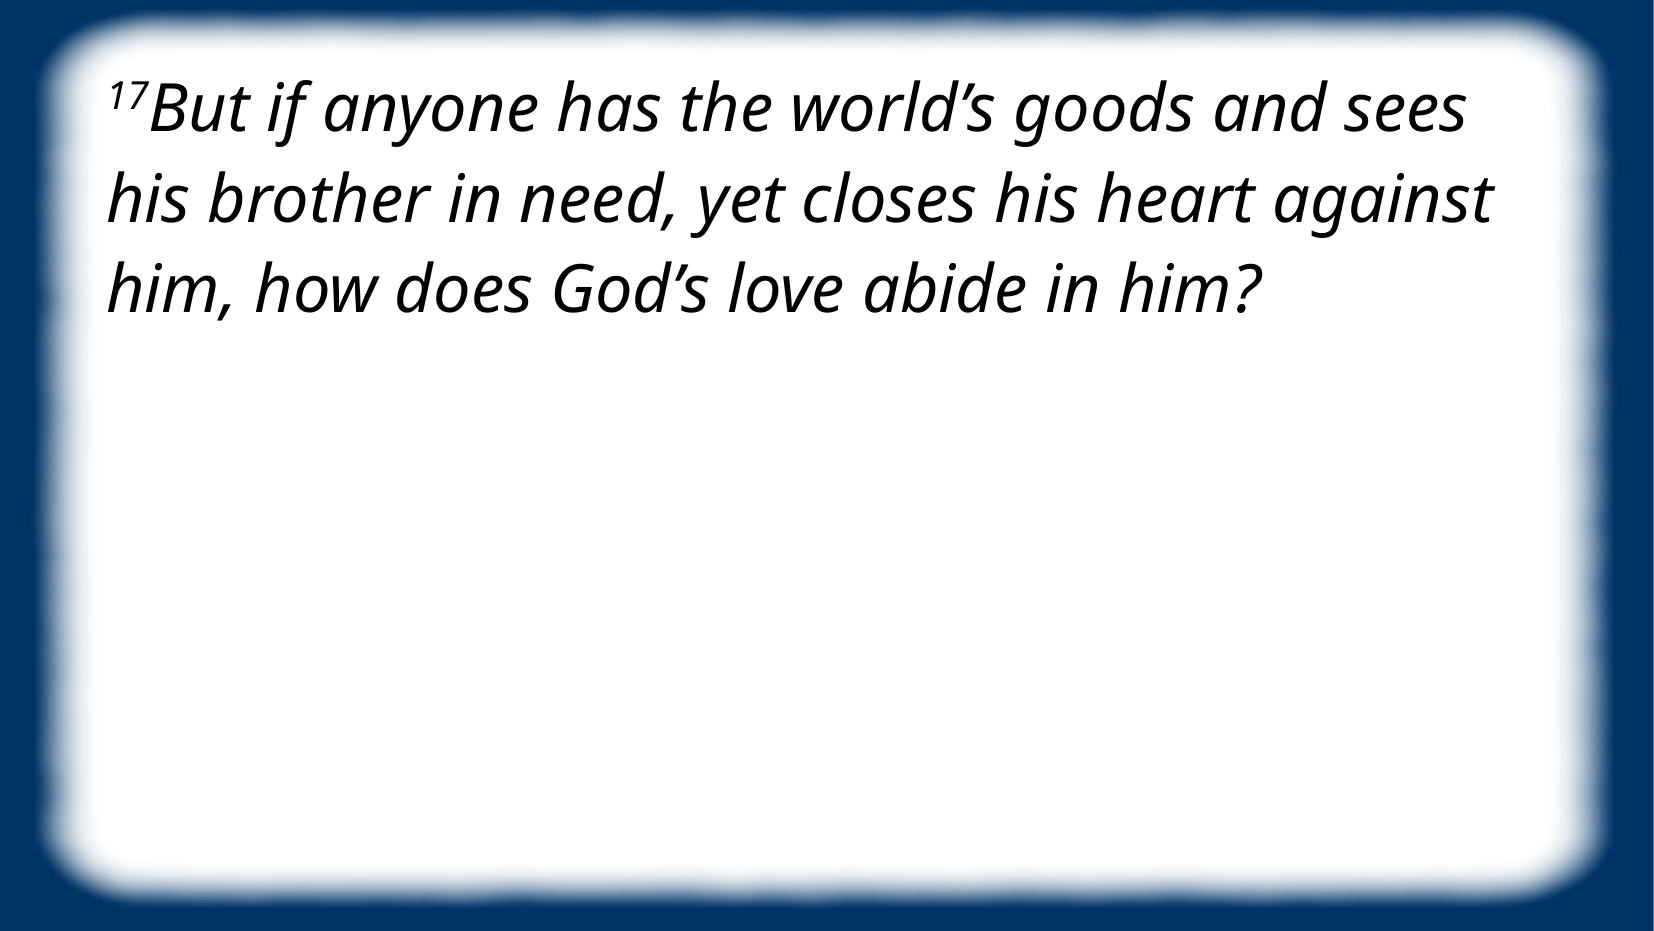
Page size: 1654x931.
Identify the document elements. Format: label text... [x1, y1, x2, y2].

picture [0, 0, 1654, 931]
text_box 17But if anyone has the world’s goods and sees his brother in need, yet closes his heart against him, how does God’s love abide in him? [91, 52, 1546, 346]
